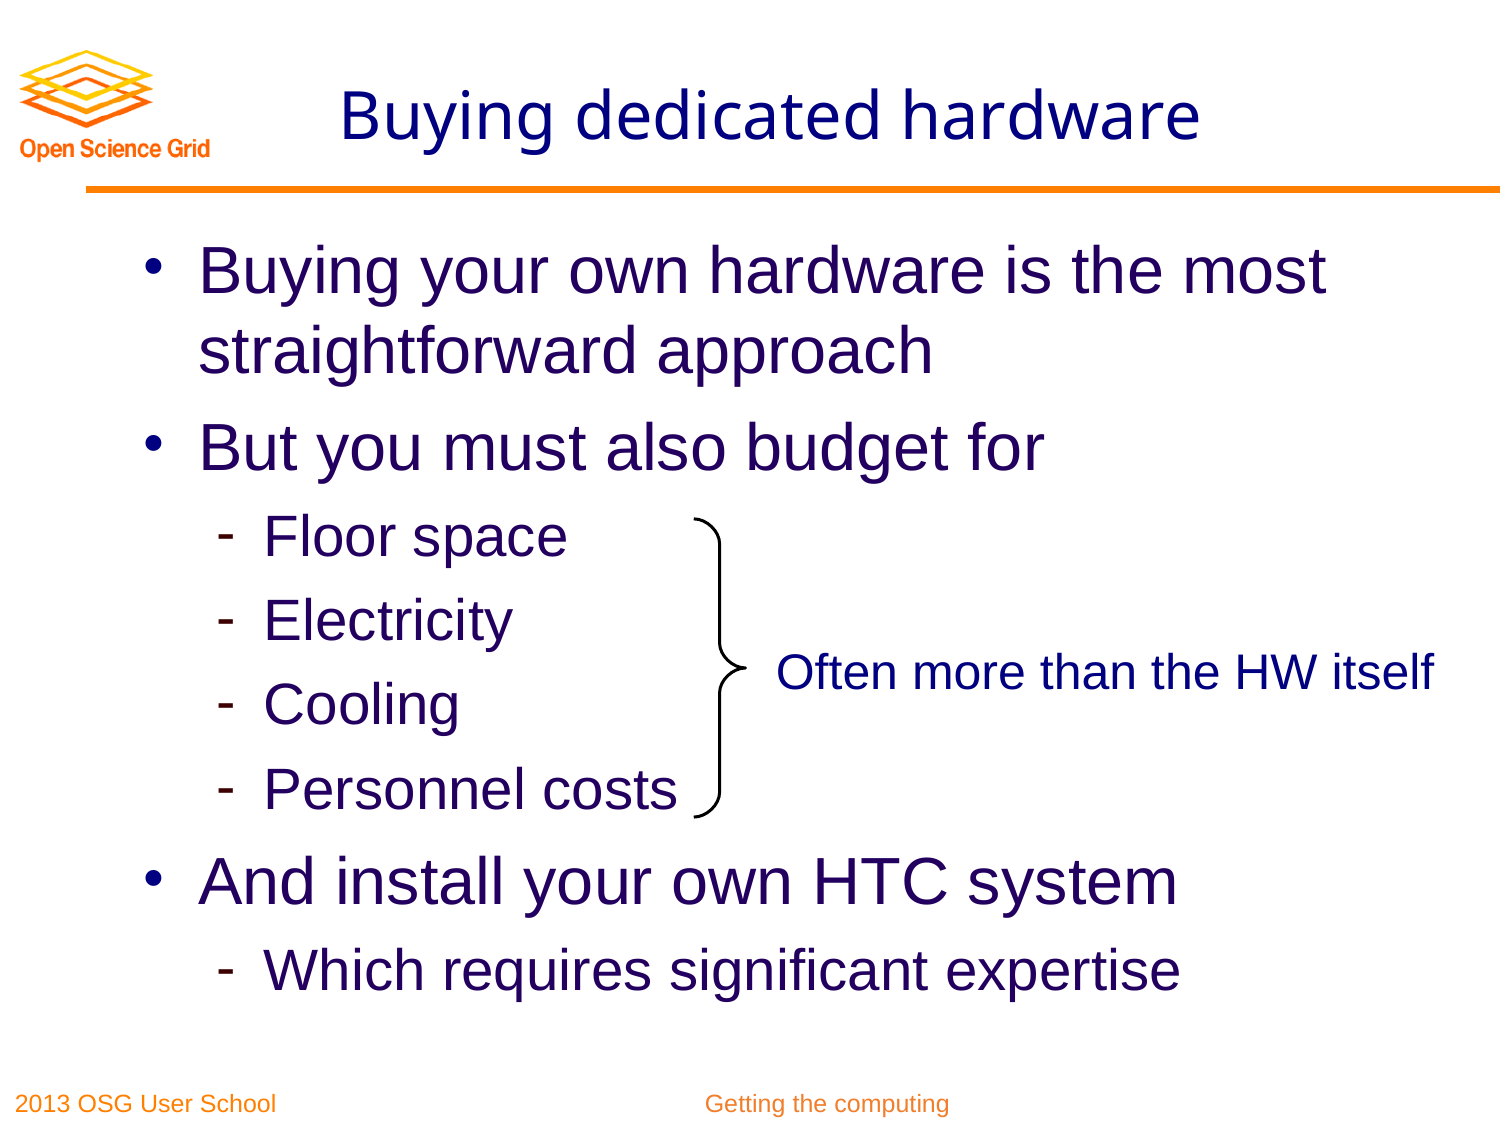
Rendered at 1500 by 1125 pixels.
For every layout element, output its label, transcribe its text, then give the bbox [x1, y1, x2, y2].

list Buying your own hardware is the most straightforward approach But you must also budget for Floor space Electricity Cooling Personnel costs And install your own HTC system Which requires significant expertise [127, 218, 1478, 1064]
text_box Often more than the HW itself [761, 632, 1451, 708]
title Buying dedicated hardware [201, 11, 1342, 215]
picture [0, 27, 201, 179]
